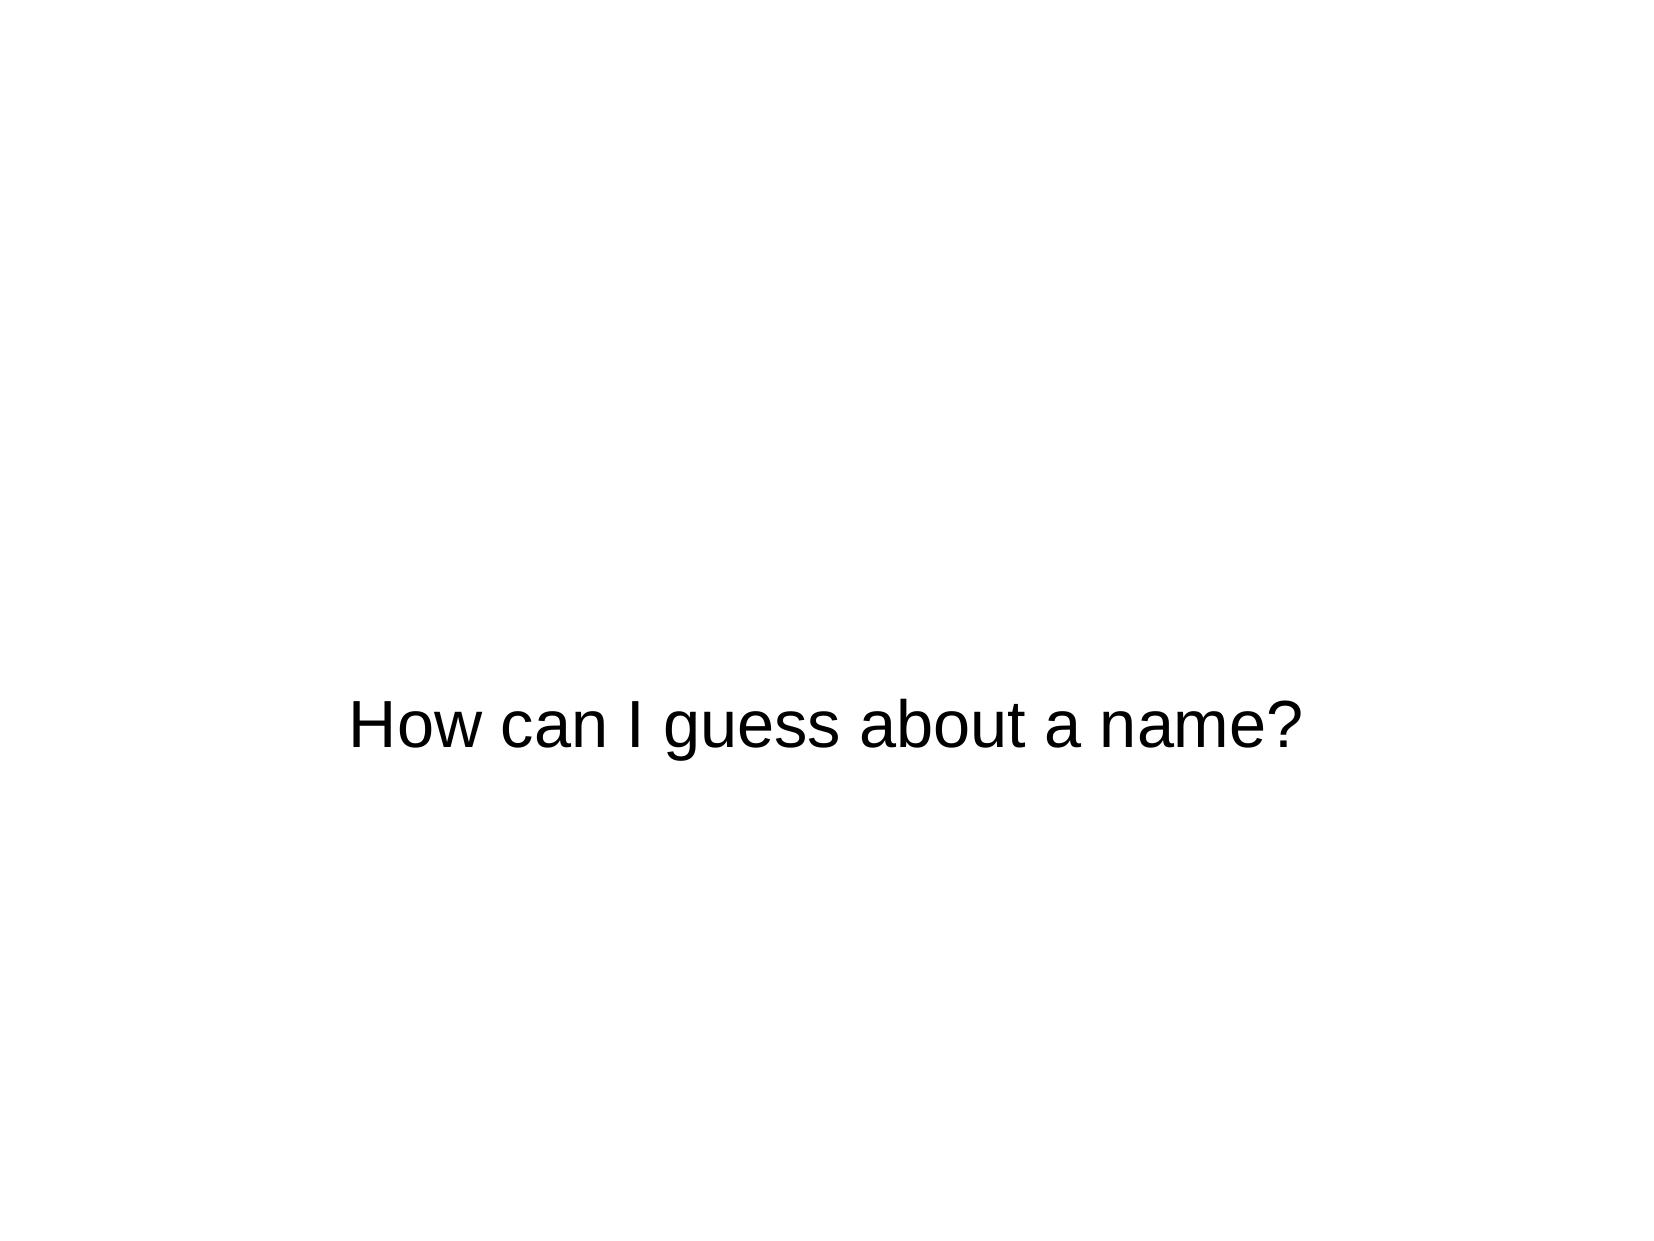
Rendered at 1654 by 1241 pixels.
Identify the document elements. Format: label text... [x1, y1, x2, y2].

subtitle How can I guess about a name? [82, 290, 1571, 1010]
